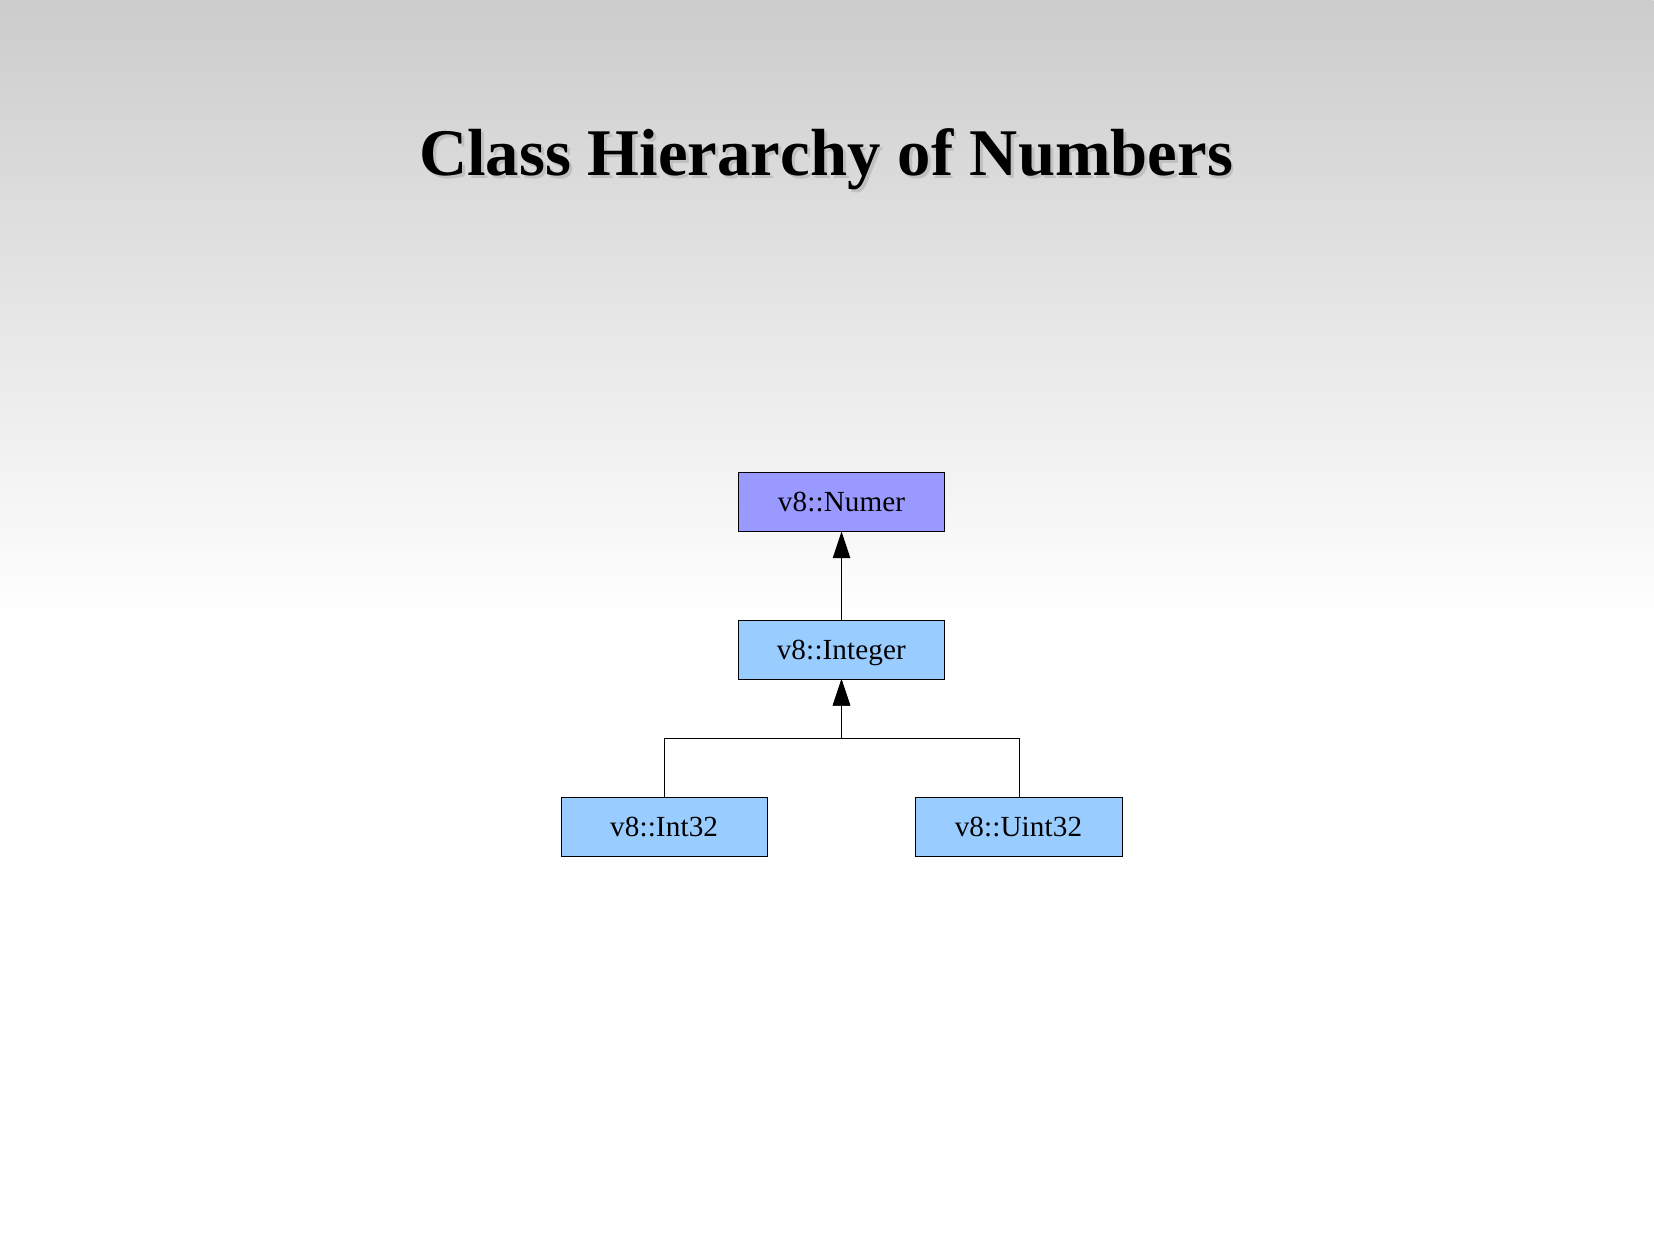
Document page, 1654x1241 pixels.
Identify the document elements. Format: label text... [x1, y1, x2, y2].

text_box v8::Uint32 [915, 797, 1123, 857]
text_box v8::Int32 [561, 797, 768, 857]
title Class Hierarchy of Numbers [82, 56, 1571, 250]
text_box v8::Numer [738, 472, 945, 532]
text_box v8::Integer [738, 620, 945, 680]
